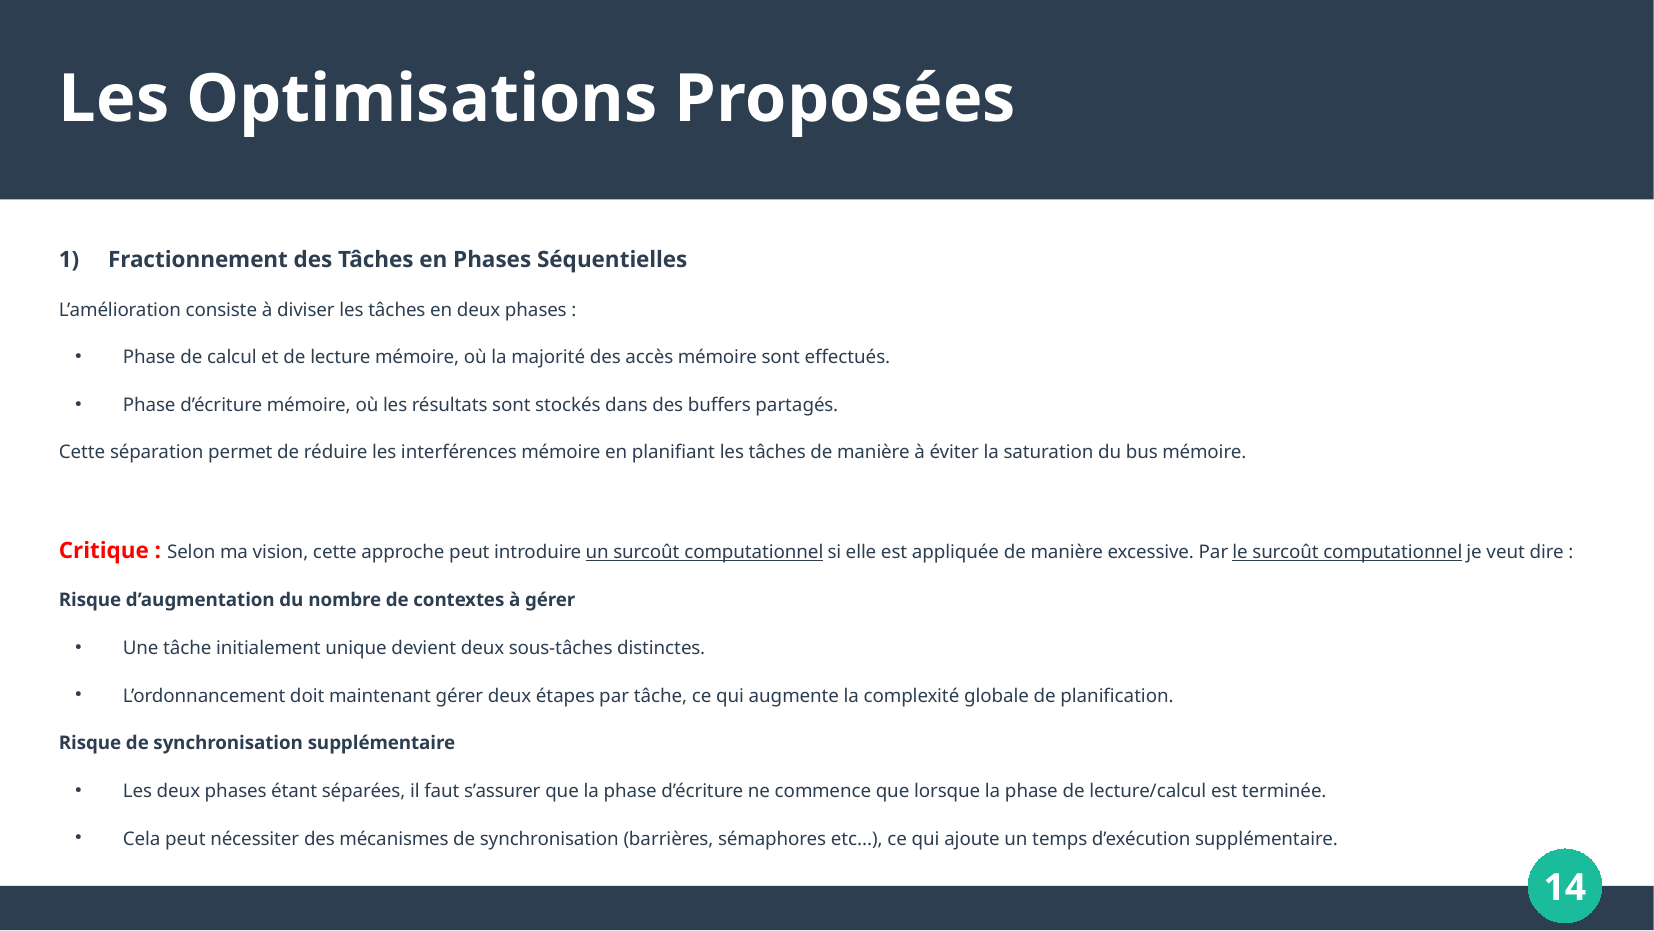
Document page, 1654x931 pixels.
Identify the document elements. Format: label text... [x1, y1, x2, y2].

title Les Optimisations Proposées [59, 37, 1595, 155]
list 1) Fractionnement des Tâches en Phases Séquentielles L’amélioration consiste à diviser les tâches en deux phases : Phase de calcul et de lecture mémoire, où la majorité des accès mémoire sont effectués. Phase d’écriture mémoire, où les résultats sont stockés dans des buffers partagés. Cette séparation permet de réduire les interférences mémoire en planifiant les tâches de manière à éviter la saturation du bus mémoire. Critique : Selon ma vision, cette approche peut introduire un surcoût computationnel si elle est appliquée de manière excessive. Par le surcoût computationnel je veut dire : Risque d’augmentation du nombre de contextes à gérer Une tâche initialement unique devient deux sous-tâches distinctes. L’ordonnancement doit maintenant gérer deux étapes par tâche, ce qui augmente la complexité globale de planification. Risque de synchronisation supplémentaire Les deux phases étant séparées, il faut s’assurer que la phase d’écriture ne commence que lorsque la phase de lecture/calcul est terminée. Cela peut nécessiter des mécanismes de synchronisation (barrières, sémaphores etc...), ce qui ajoute un temps d’exécution supplémentaire. [59, 243, 1595, 864]
